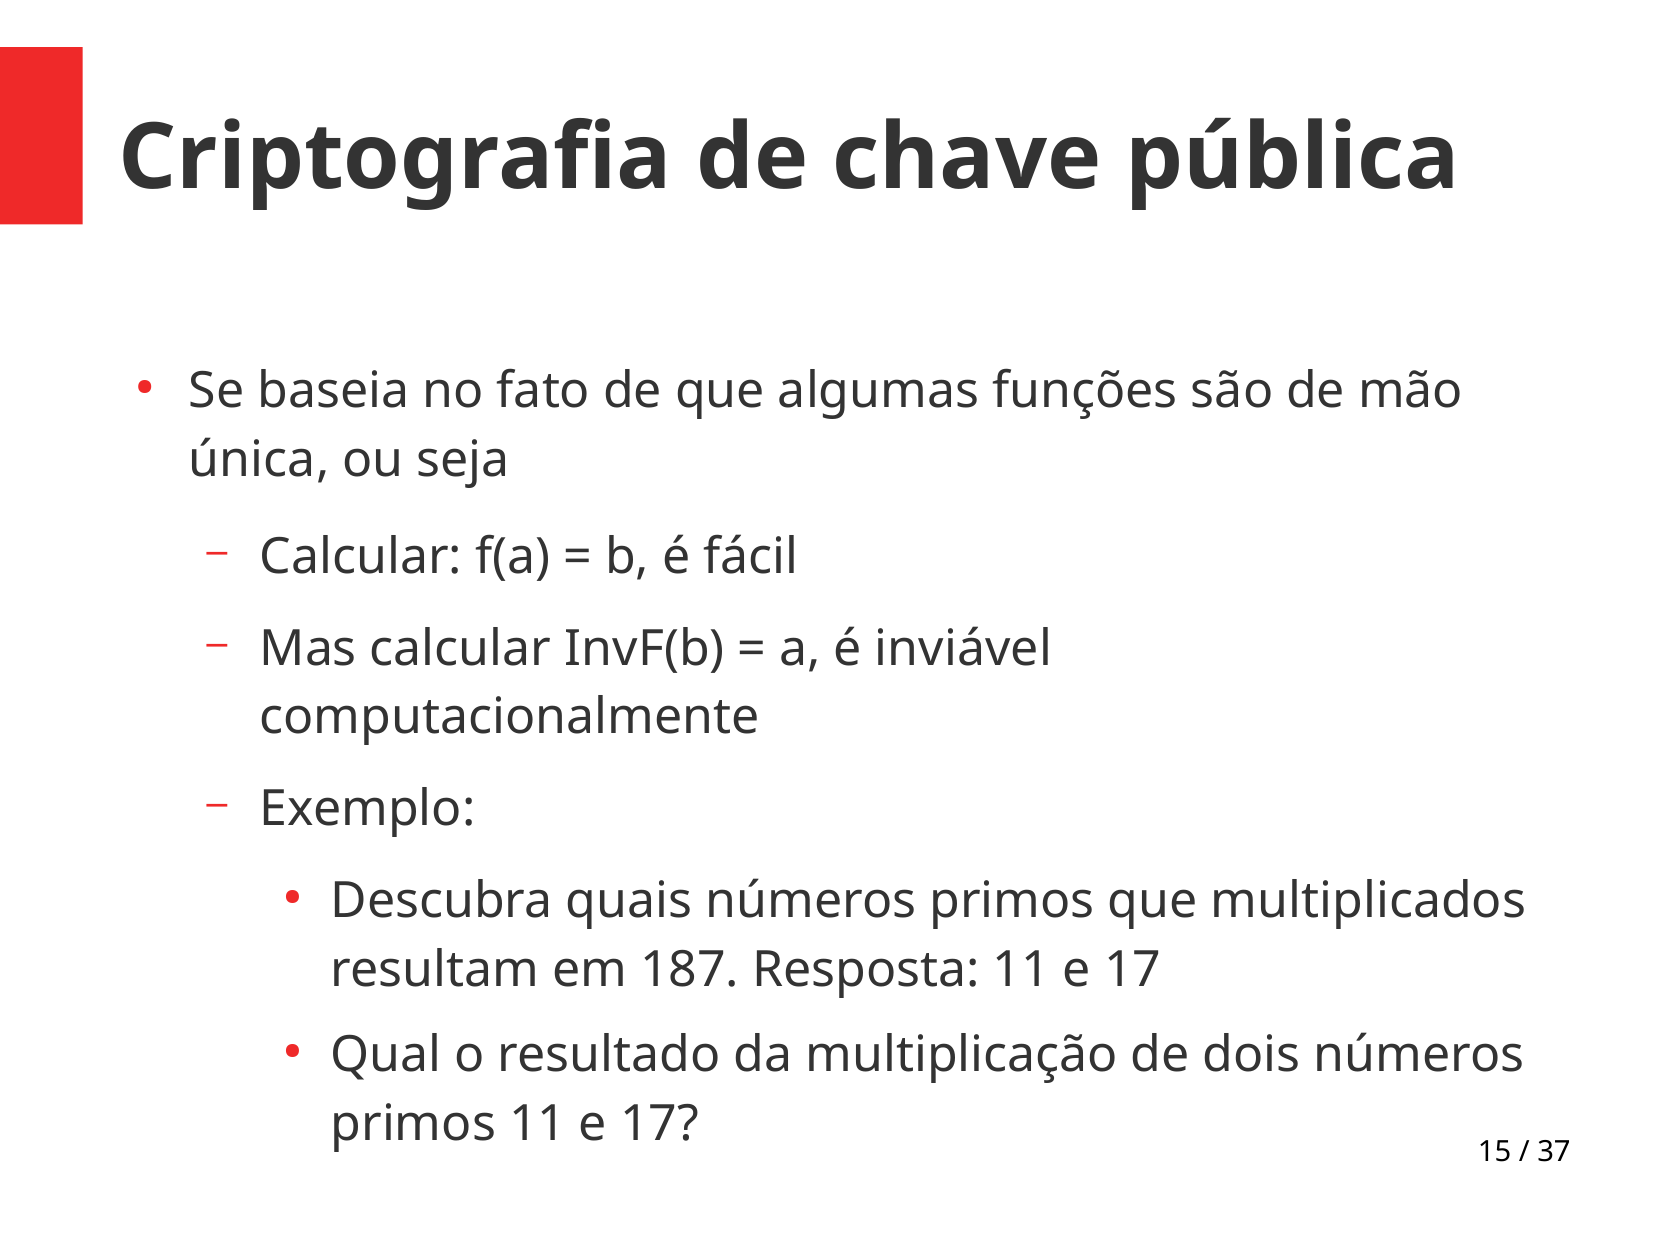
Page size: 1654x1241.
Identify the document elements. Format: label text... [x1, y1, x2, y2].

list Se baseia no fato de que algumas funções são de mão única, ou seja Calcular: f(a) = b, é fácil Mas calcular InvF(b) = a, é inviável computacionalmente Exemplo: Descubra quais números primos que multiplicados resultam em 187. Resposta: 11 e 17 Qual o resultado da multiplicação de dois números primos 11 e 17? [118, 354, 1536, 1074]
title Criptografia de chave pública [118, 45, 1571, 260]
